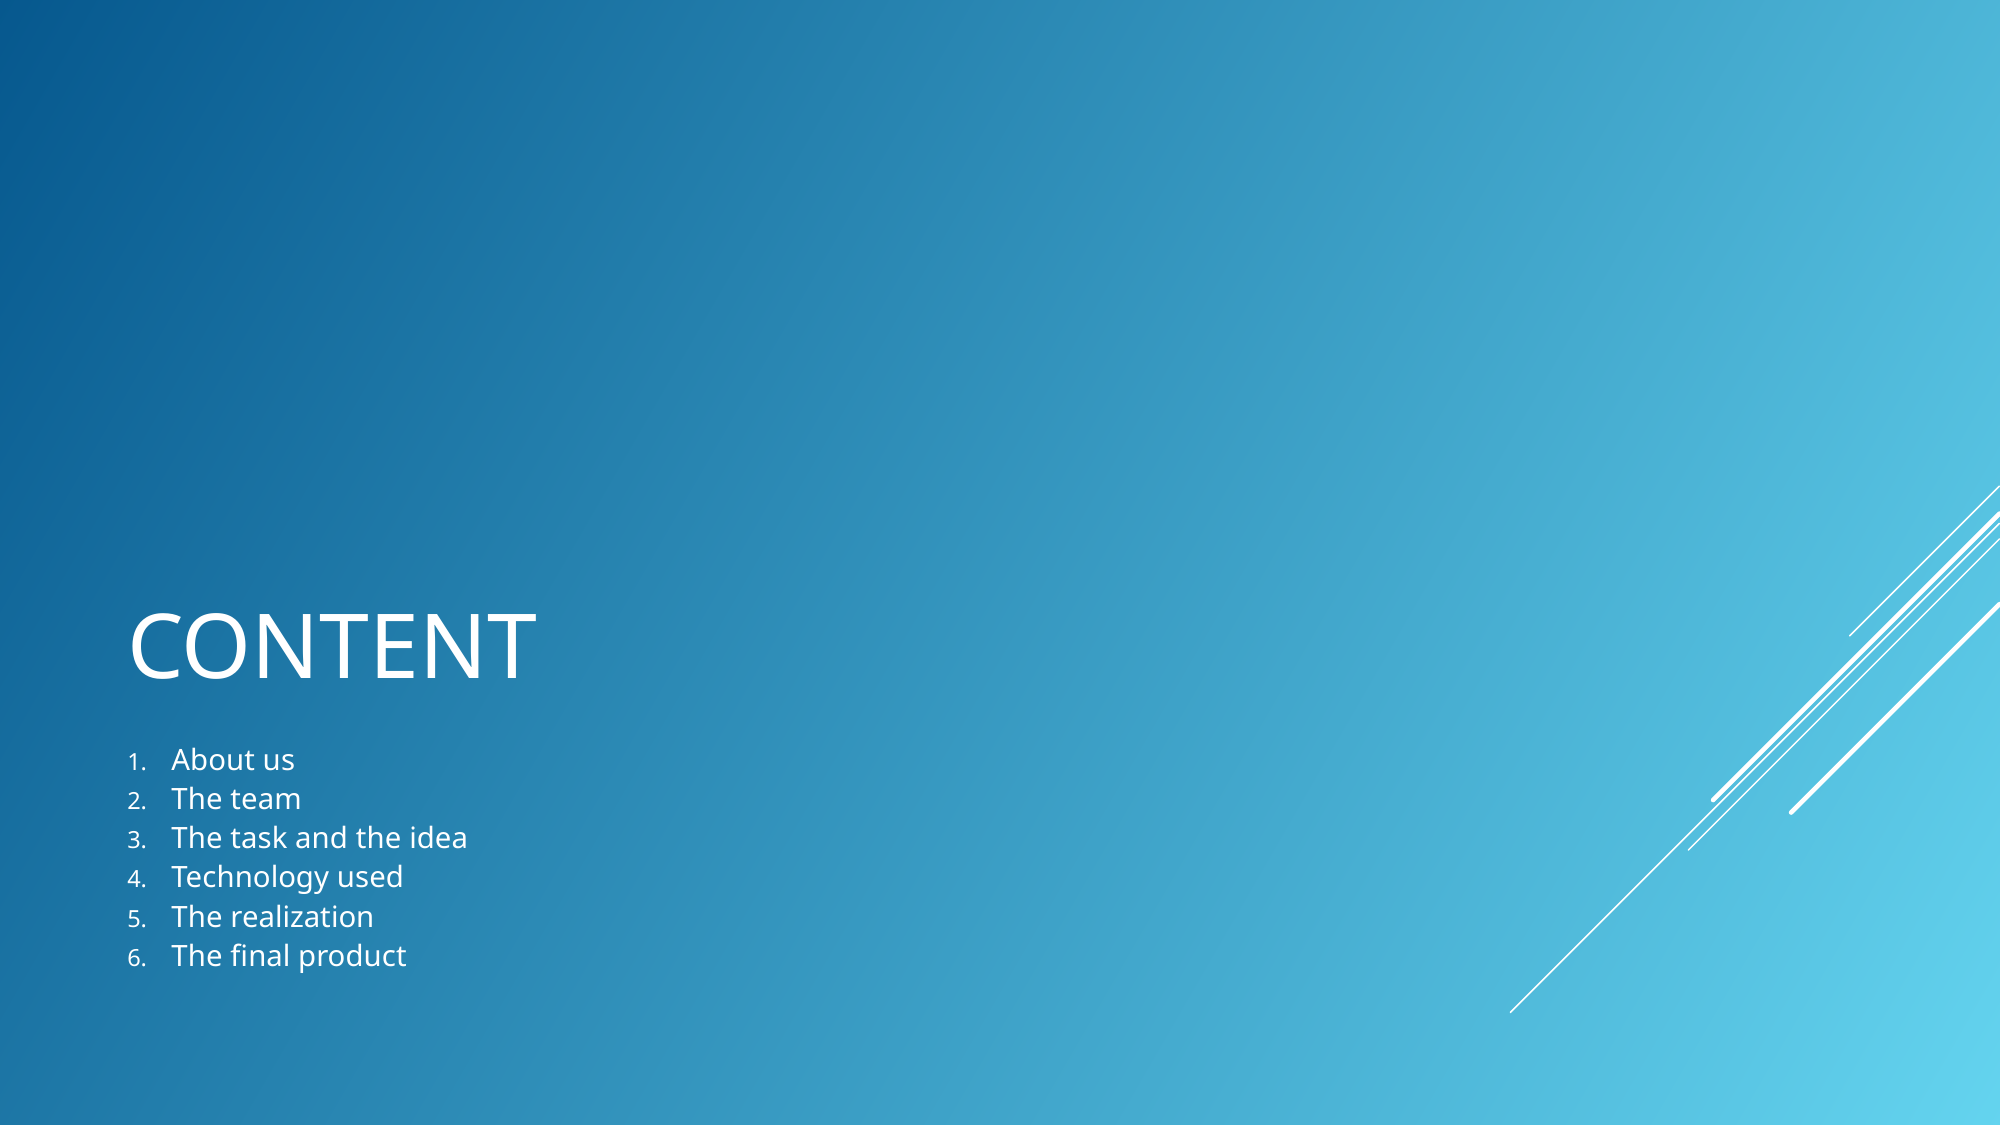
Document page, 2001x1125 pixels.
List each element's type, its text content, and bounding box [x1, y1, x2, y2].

title Content [59, 41, 1105, 172]
text_box [1941, 525, 2000, 595]
list About us The team The task and the idea Technology used The realization The final product [59, 172, 1941, 1055]
text_box [0, 0, 2000, 1125]
text_box [1941, 488, 2000, 567]
text_box [1941, 541, 2000, 658]
text_box [1941, 518, 2000, 579]
